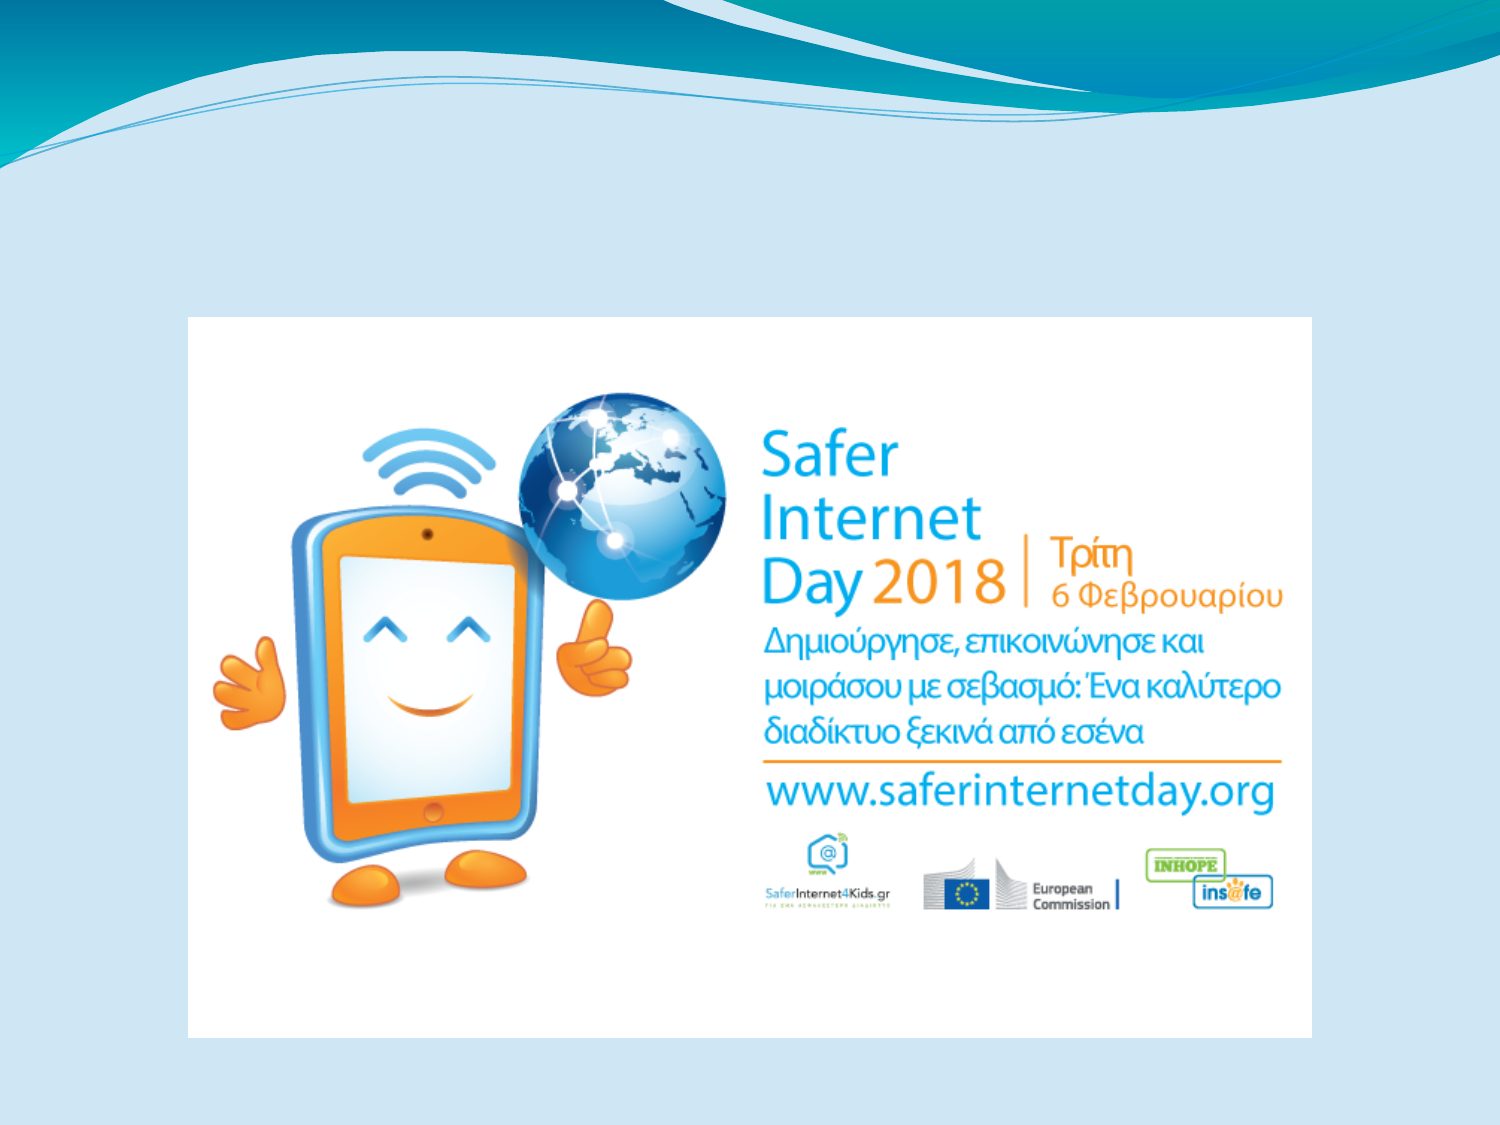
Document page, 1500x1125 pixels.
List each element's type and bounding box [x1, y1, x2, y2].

title [75, 115, 1425, 303]
picture [188, 317, 1312, 1038]
